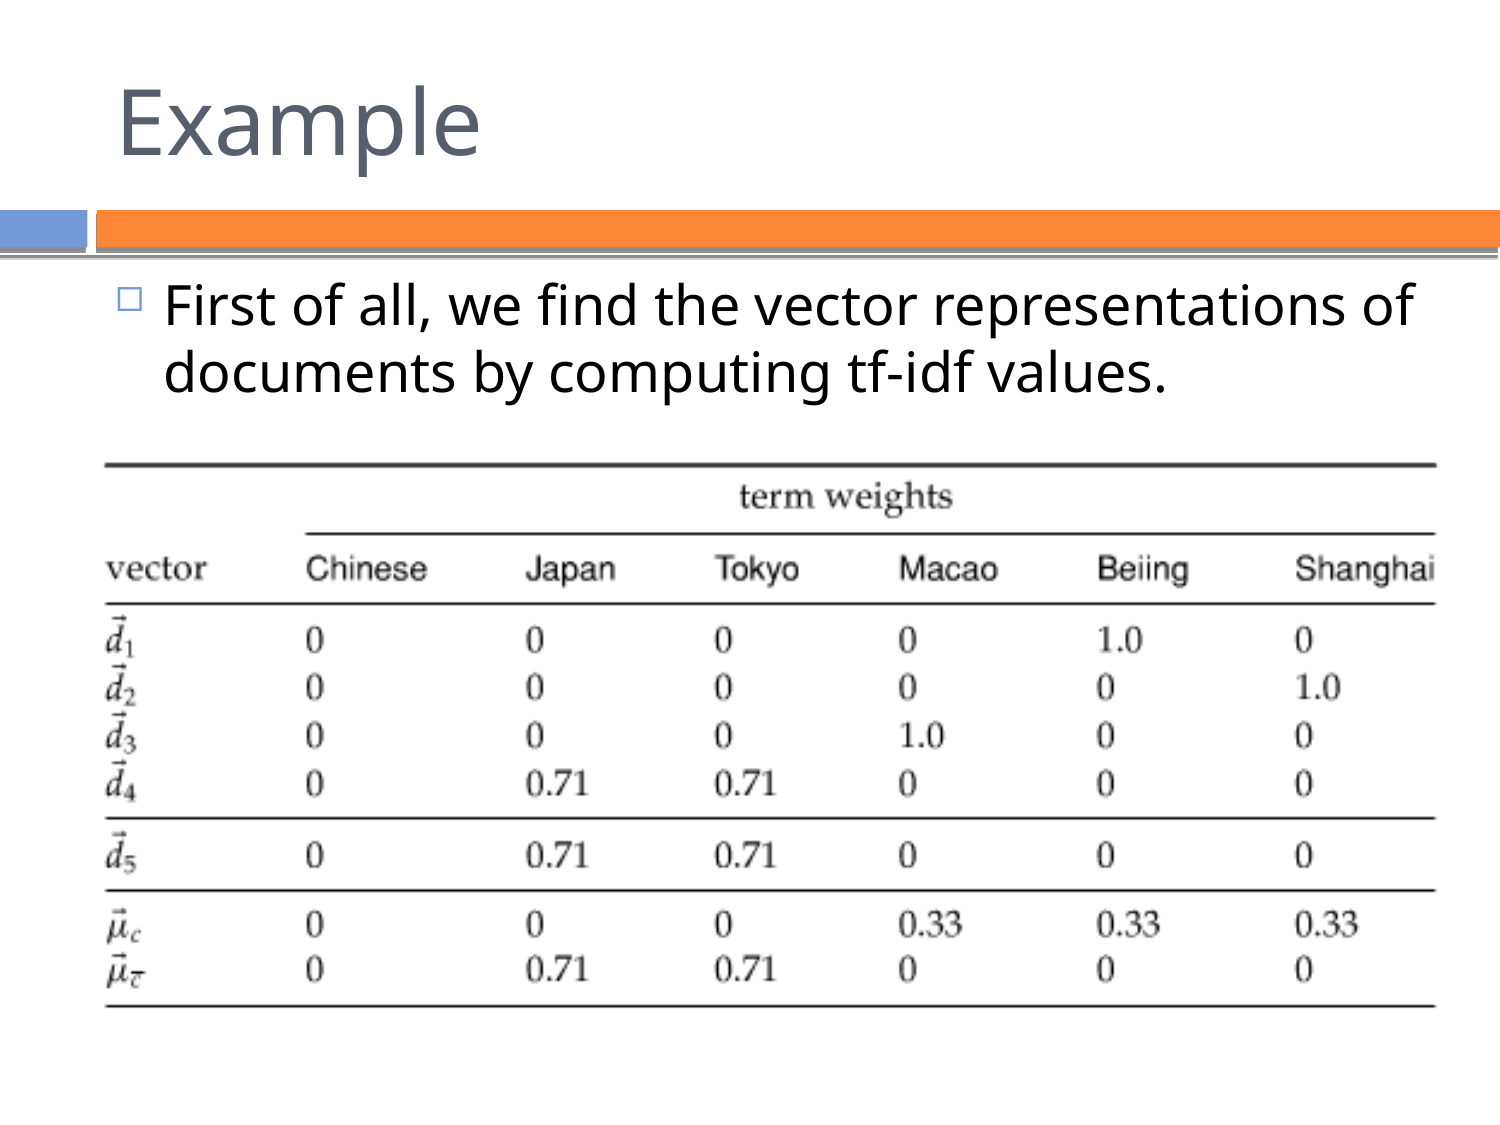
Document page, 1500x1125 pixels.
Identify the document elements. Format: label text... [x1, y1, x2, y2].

title Example [100, 37, 1438, 200]
list First of all, we find the vector representations of documents by computing tf-idf values. [100, 262, 1438, 413]
picture [62, 449, 1466, 1025]
